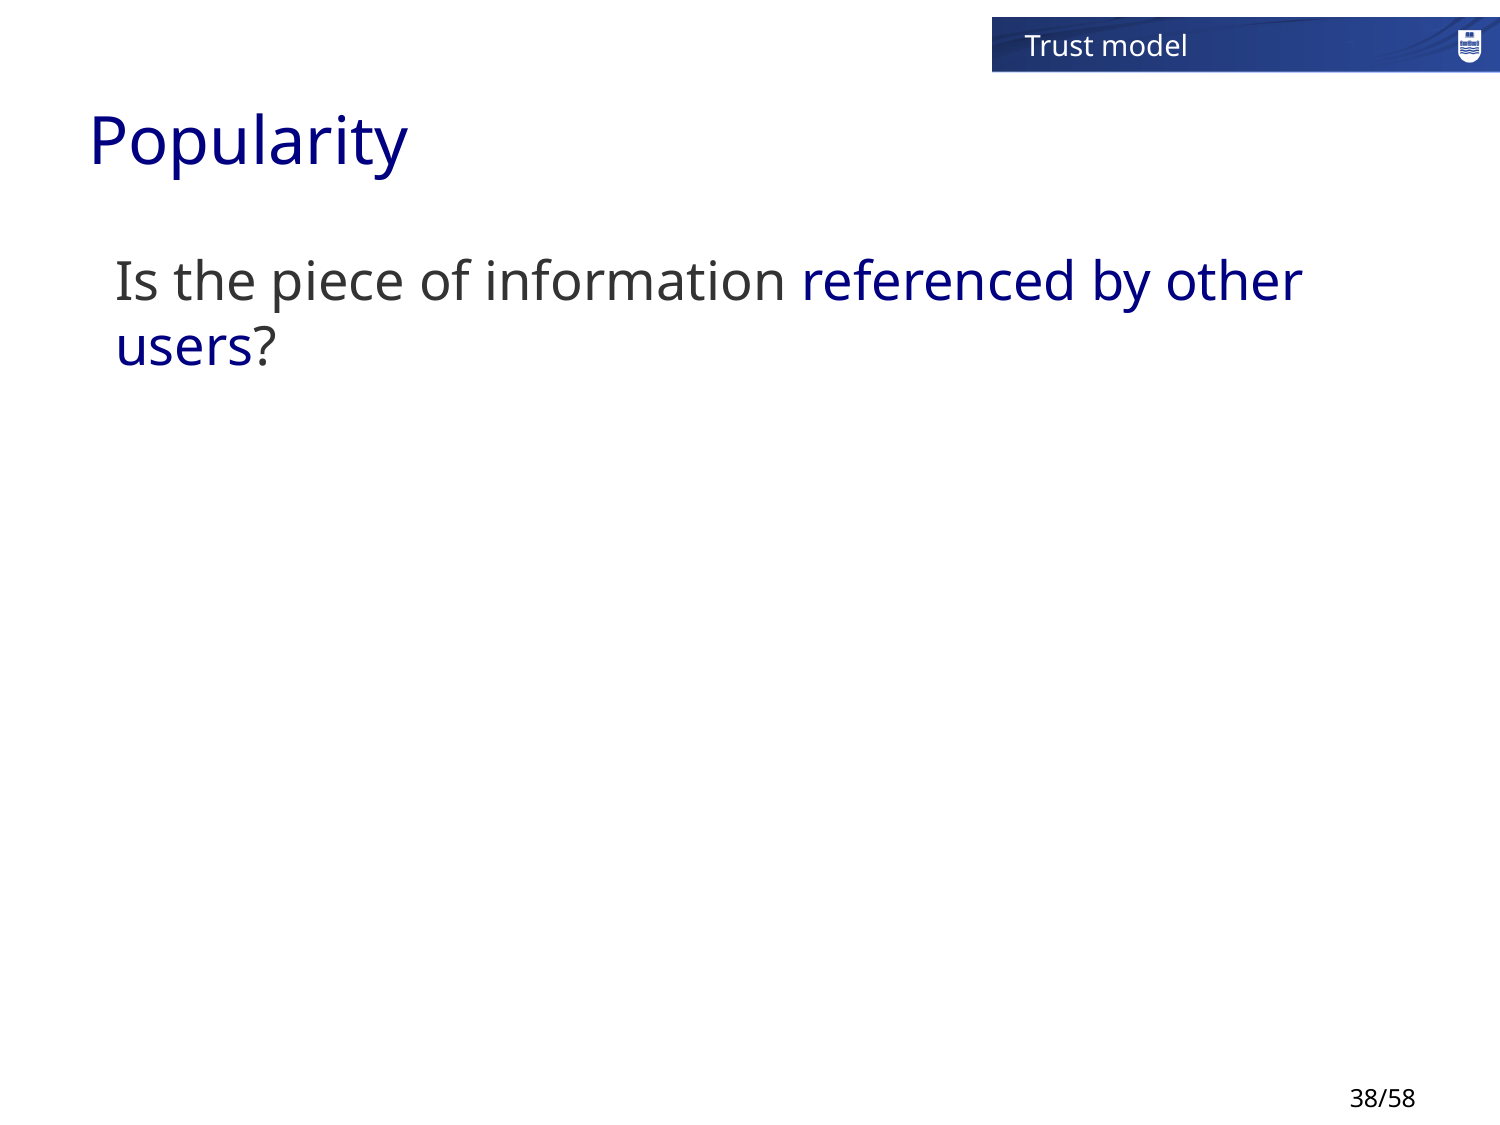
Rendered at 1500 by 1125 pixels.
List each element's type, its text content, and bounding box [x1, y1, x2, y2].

title Popularity [2, 99, 1365, 177]
list Is the piece of information referenced by other users? [100, 238, 1495, 1016]
picture [992, 17, 1500, 73]
text_box Trust model [1009, 17, 1483, 67]
